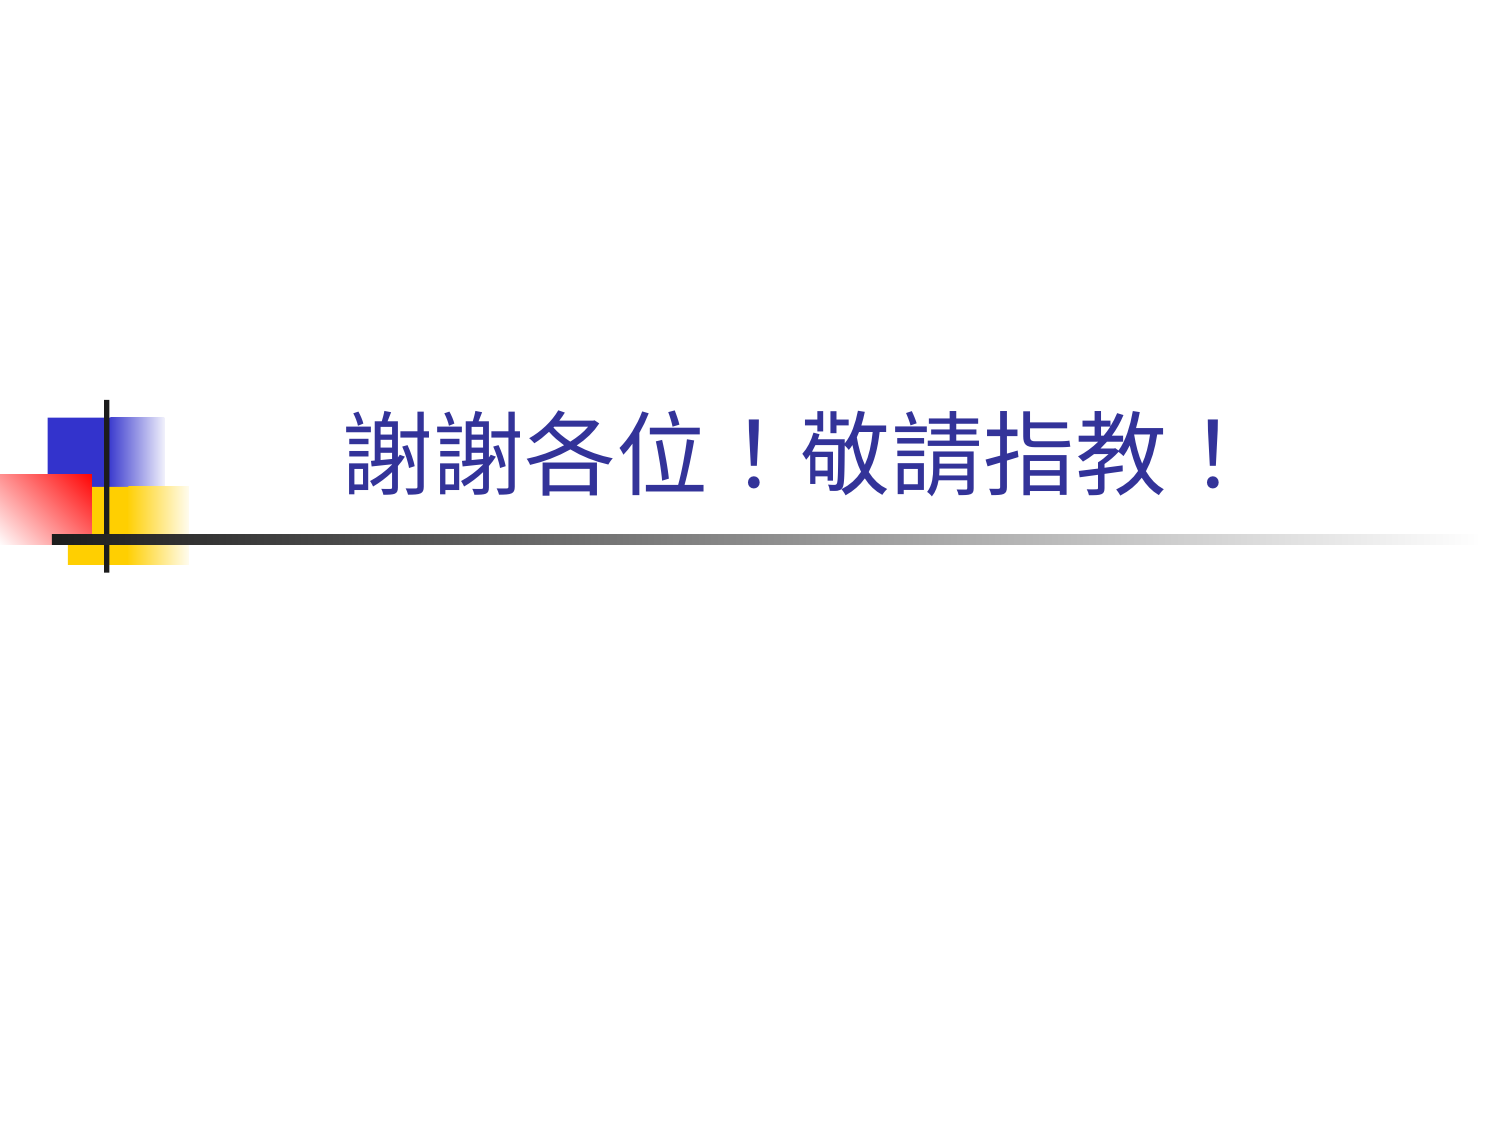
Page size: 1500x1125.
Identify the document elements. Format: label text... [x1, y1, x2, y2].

title 謝謝各位！敬請指教！ [162, 274, 1438, 515]
